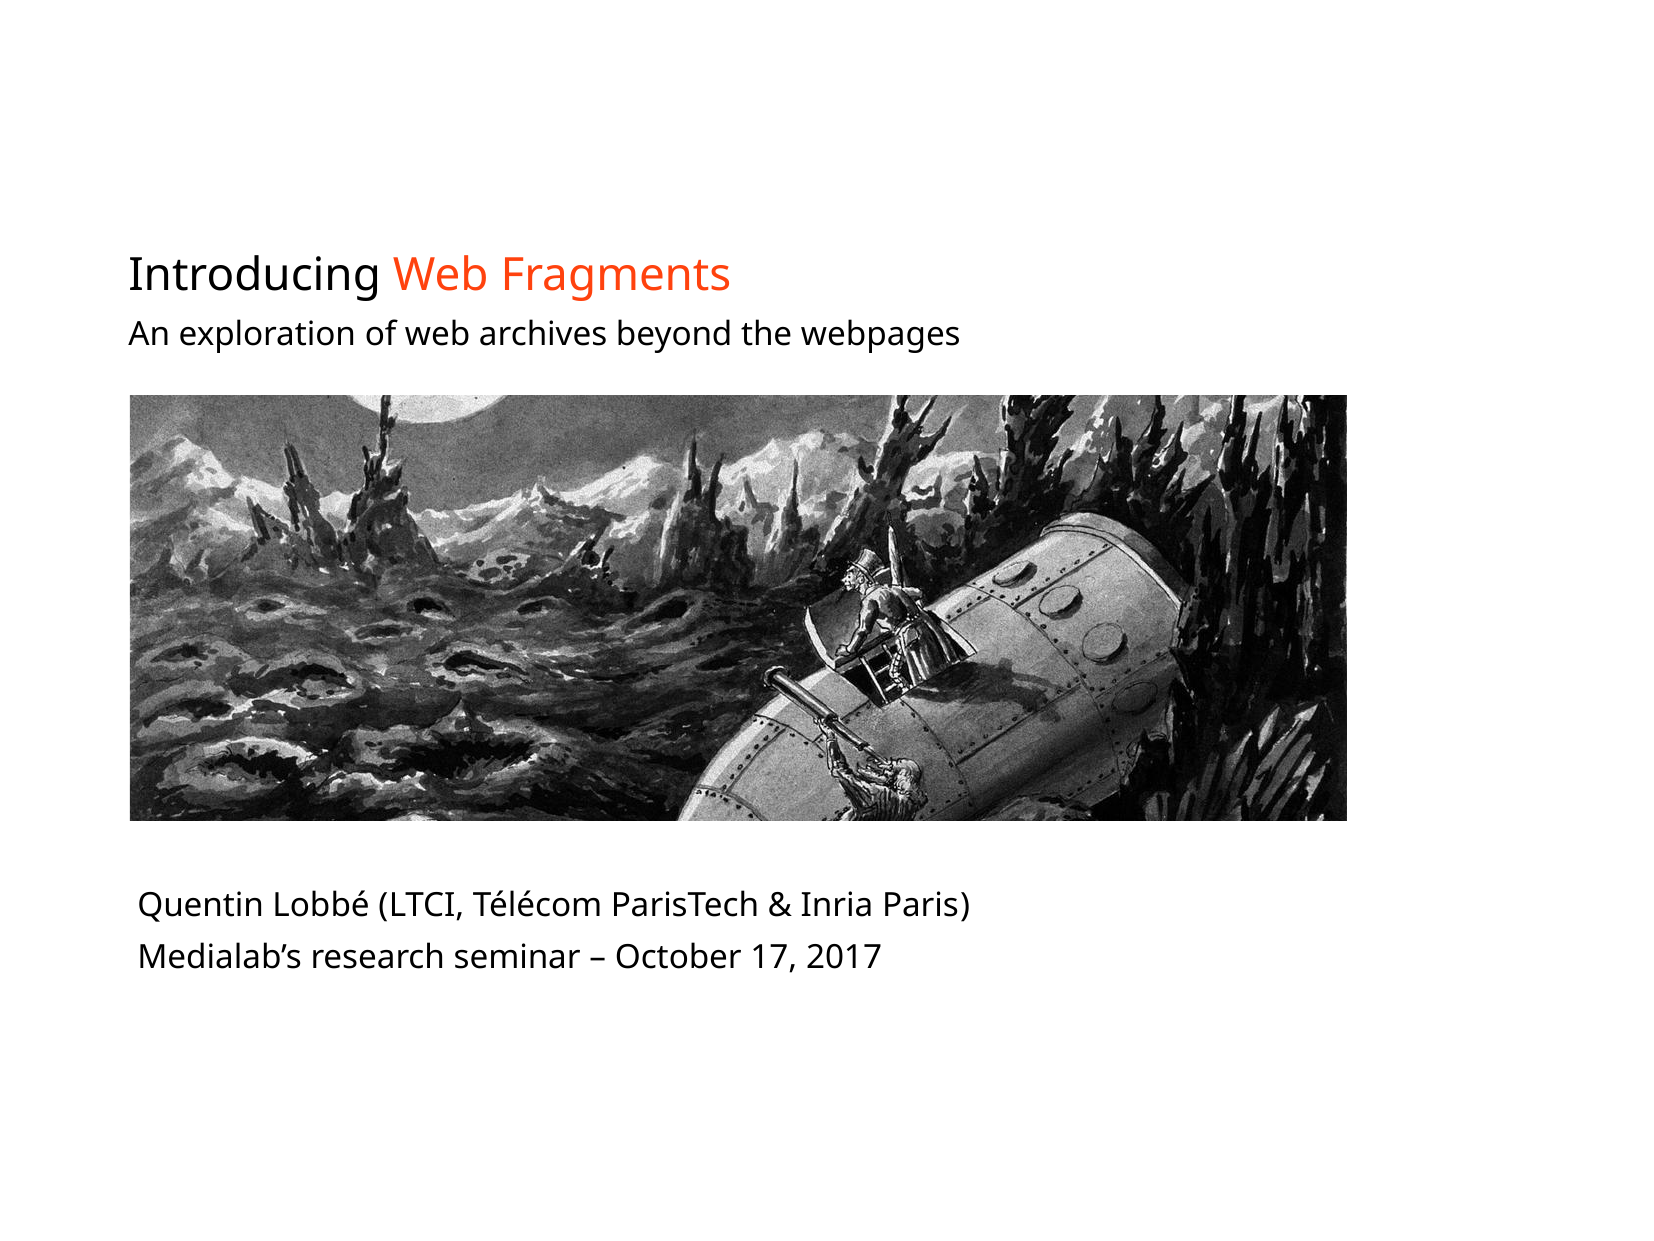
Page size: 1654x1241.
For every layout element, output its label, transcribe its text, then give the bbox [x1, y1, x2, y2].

picture [129, 395, 1500, 821]
text_box Quentin Lobbé (LTCI, Télécom ParisTech & Inria Paris) Medialab’s research seminar – October 17, 2017 [122, 874, 959, 974]
text_box Introducing Web Fragments An exploration of web archives beyond the webpages [113, 253, 965, 414]
